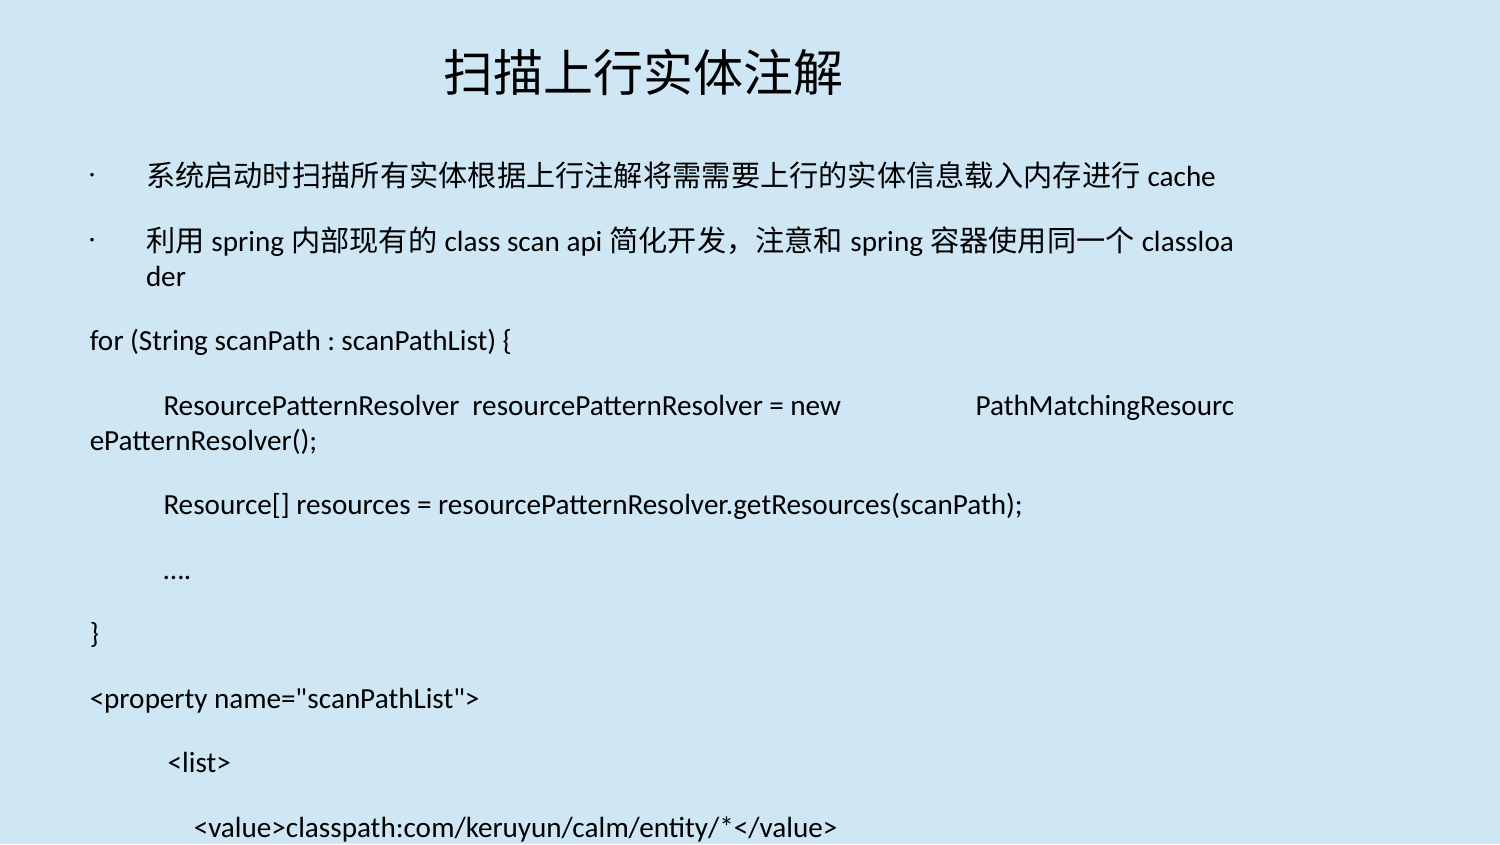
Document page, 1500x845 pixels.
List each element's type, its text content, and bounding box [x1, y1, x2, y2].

list 系统启动时扫描所有实体根据上行注解将需需要上行的实体信息载入内存进行cache 利用spring内部现有的class scan api简化开发，注意和spring容器使用同一个classloader for (String scanPath : scanPathList) { ResourcePatternResolver resourcePatternResolver = new PathMatchingResourcePatternResolver(); Resource[] resources = resourcePatternResolver.getResources(scanPath); …. } <property name="scanPathList"> <list> <value>classpath:com/keruyun/calm/entity/*</value> <value>classpath:com/calm/entity/*</value> </list> </property> [75, 150, 1258, 844]
title 扫描上行实体注解 [135, 33, 1152, 103]
